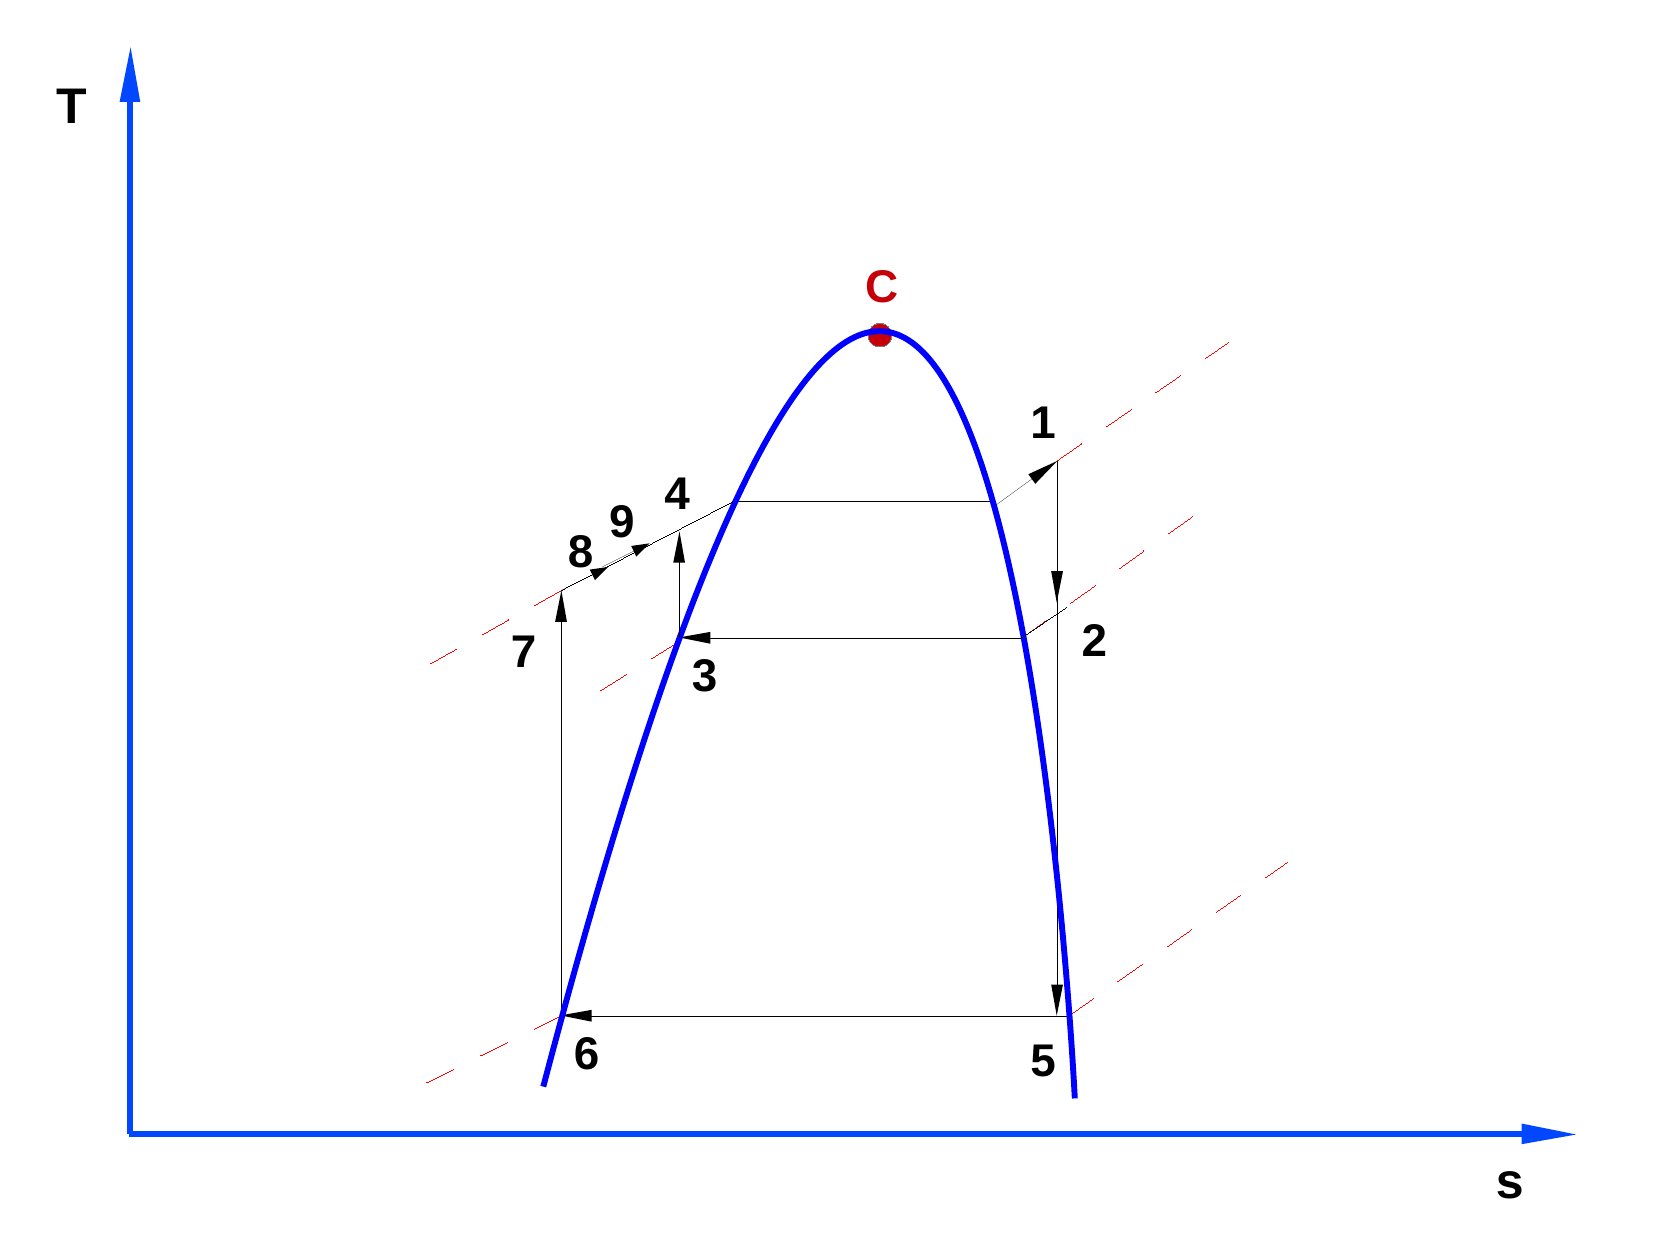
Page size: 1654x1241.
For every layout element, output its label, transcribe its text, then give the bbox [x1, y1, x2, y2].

text_box 8 [575, 568, 609, 585]
text_box 3 [677, 642, 733, 709]
text_box s [1481, 1145, 1539, 1217]
text_box 8 [553, 518, 609, 585]
text_box 4 [649, 460, 705, 527]
text_box 2 [1066, 607, 1123, 674]
text_box T [41, 70, 102, 142]
text_box 1 [1015, 389, 1071, 456]
text_box 9 [638, 544, 650, 556]
text_box [869, 323, 891, 329]
text_box 6 [559, 1020, 615, 1087]
text_box [868, 335, 892, 347]
text_box C [850, 253, 914, 321]
text_box 7 [496, 618, 552, 686]
text_box 5 [1015, 1027, 1071, 1094]
text_box 9 [594, 489, 650, 556]
